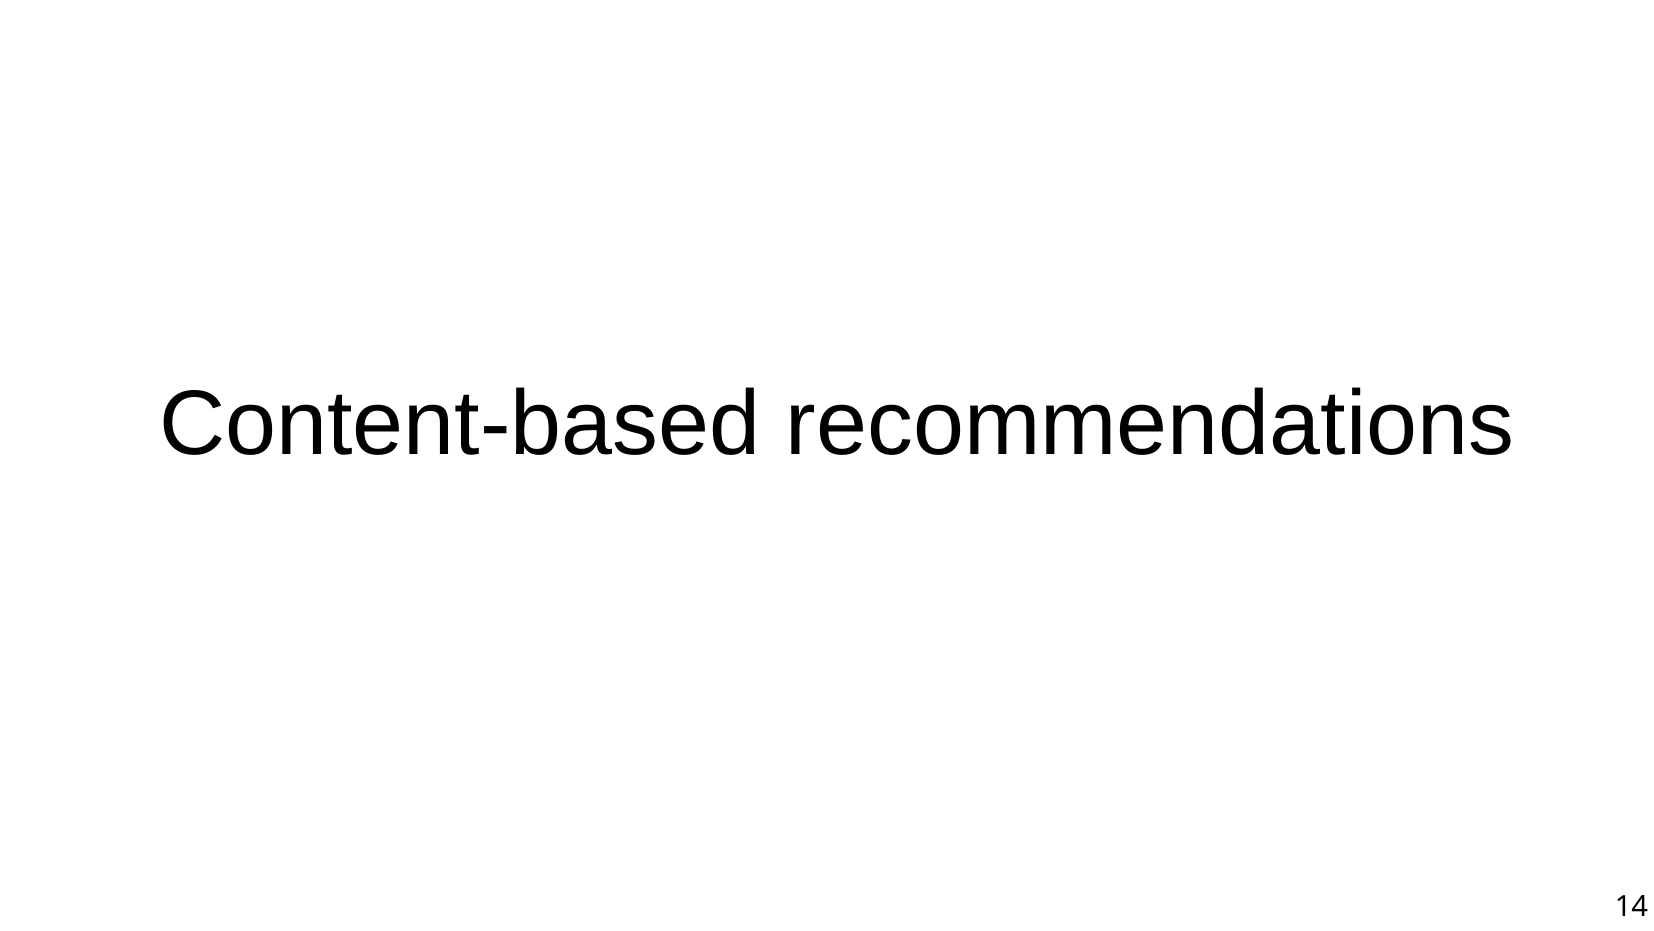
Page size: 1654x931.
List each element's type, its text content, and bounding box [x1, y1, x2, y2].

title Content-based recommendations [93, 345, 1582, 501]
